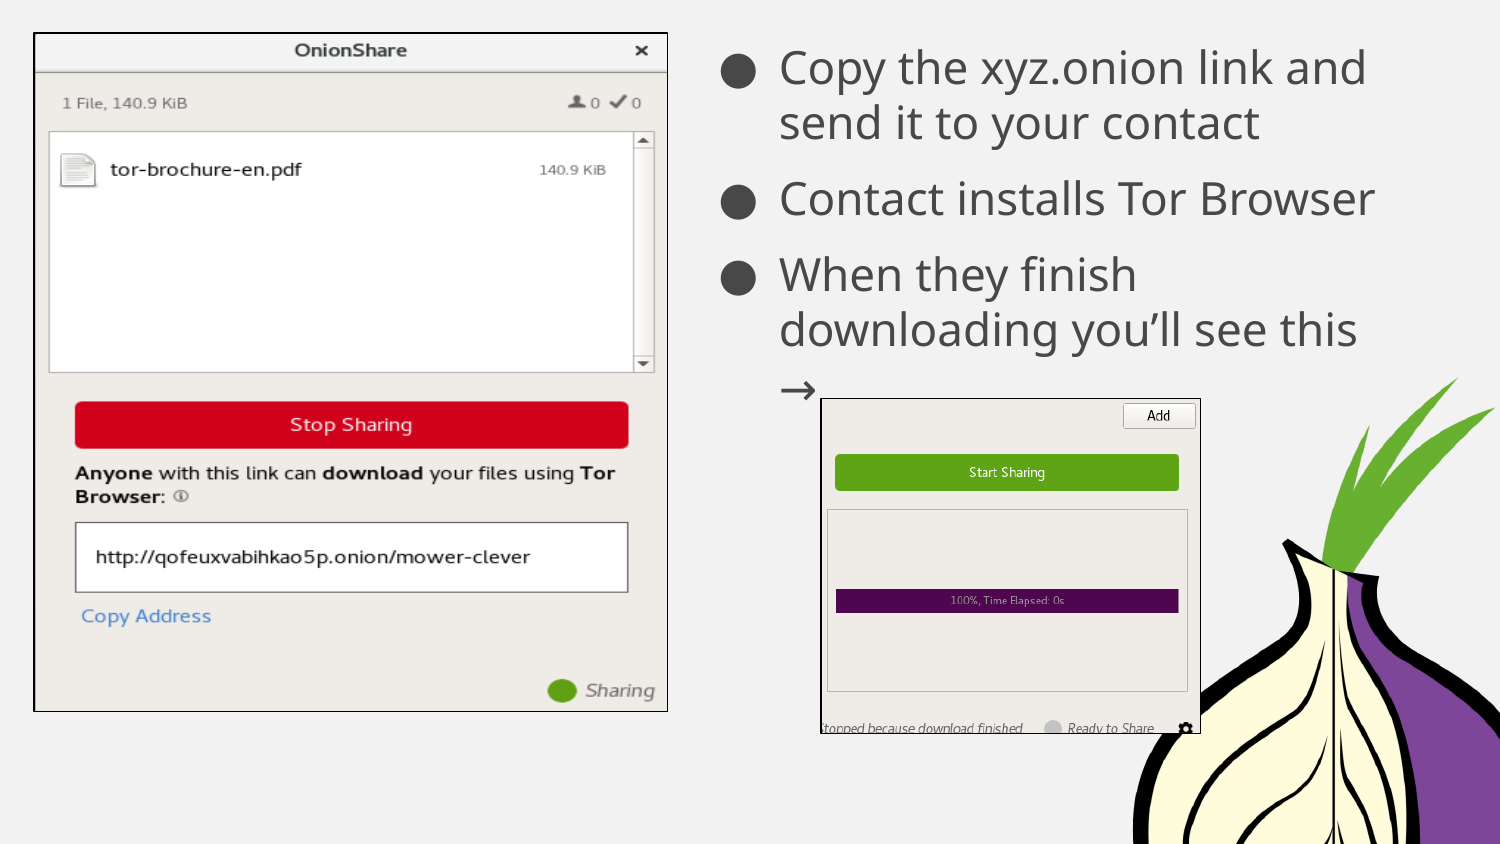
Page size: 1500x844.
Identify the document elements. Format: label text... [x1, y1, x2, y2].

text_box Copy the xyz.onion link and send it to your contact Contact installs Tor Browser When they finish downloading you’ll see this → [688, 31, 1409, 400]
picture [821, 399, 1200, 733]
picture [1122, 377, 1500, 844]
picture [34, 33, 667, 711]
